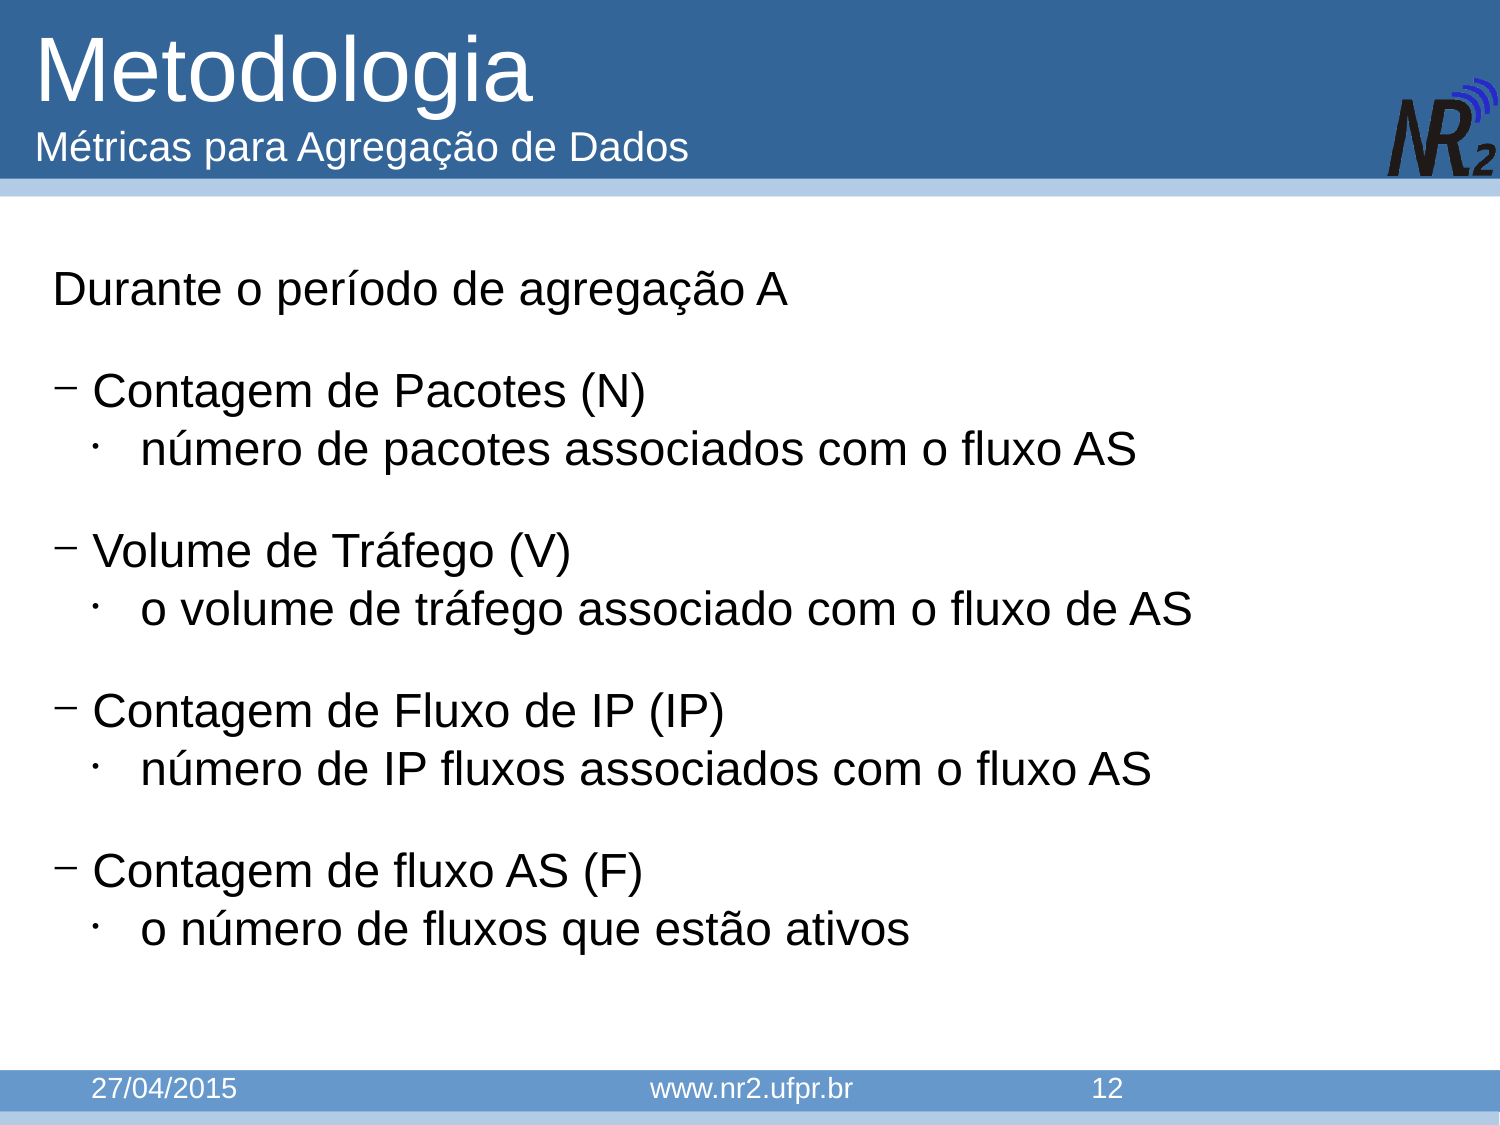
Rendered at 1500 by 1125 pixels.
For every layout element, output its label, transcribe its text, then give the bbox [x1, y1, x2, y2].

text_box <número> [1076, 1061, 1427, 1114]
text_box www.nr2.ufpr.br [513, 1061, 990, 1114]
text_box Metodologia Métricas para Agregação de Dados [19, 27, 1380, 153]
picture [1387, 78, 1498, 176]
text_box Durante o período de agregação A Contagem de Pacotes (N) número de pacotes associados com o fluxo AS Volume de Tráfego (V) o volume de tráfego associado com o fluxo de AS Contagem de Fluxo de IP (IP) número de IP fluxos associados com o fluxo AS Contagem de fluxo AS (F) o número de fluxos que estão ativos [37, 249, 1461, 1043]
text_box 27/04/2015 [76, 1061, 427, 1109]
